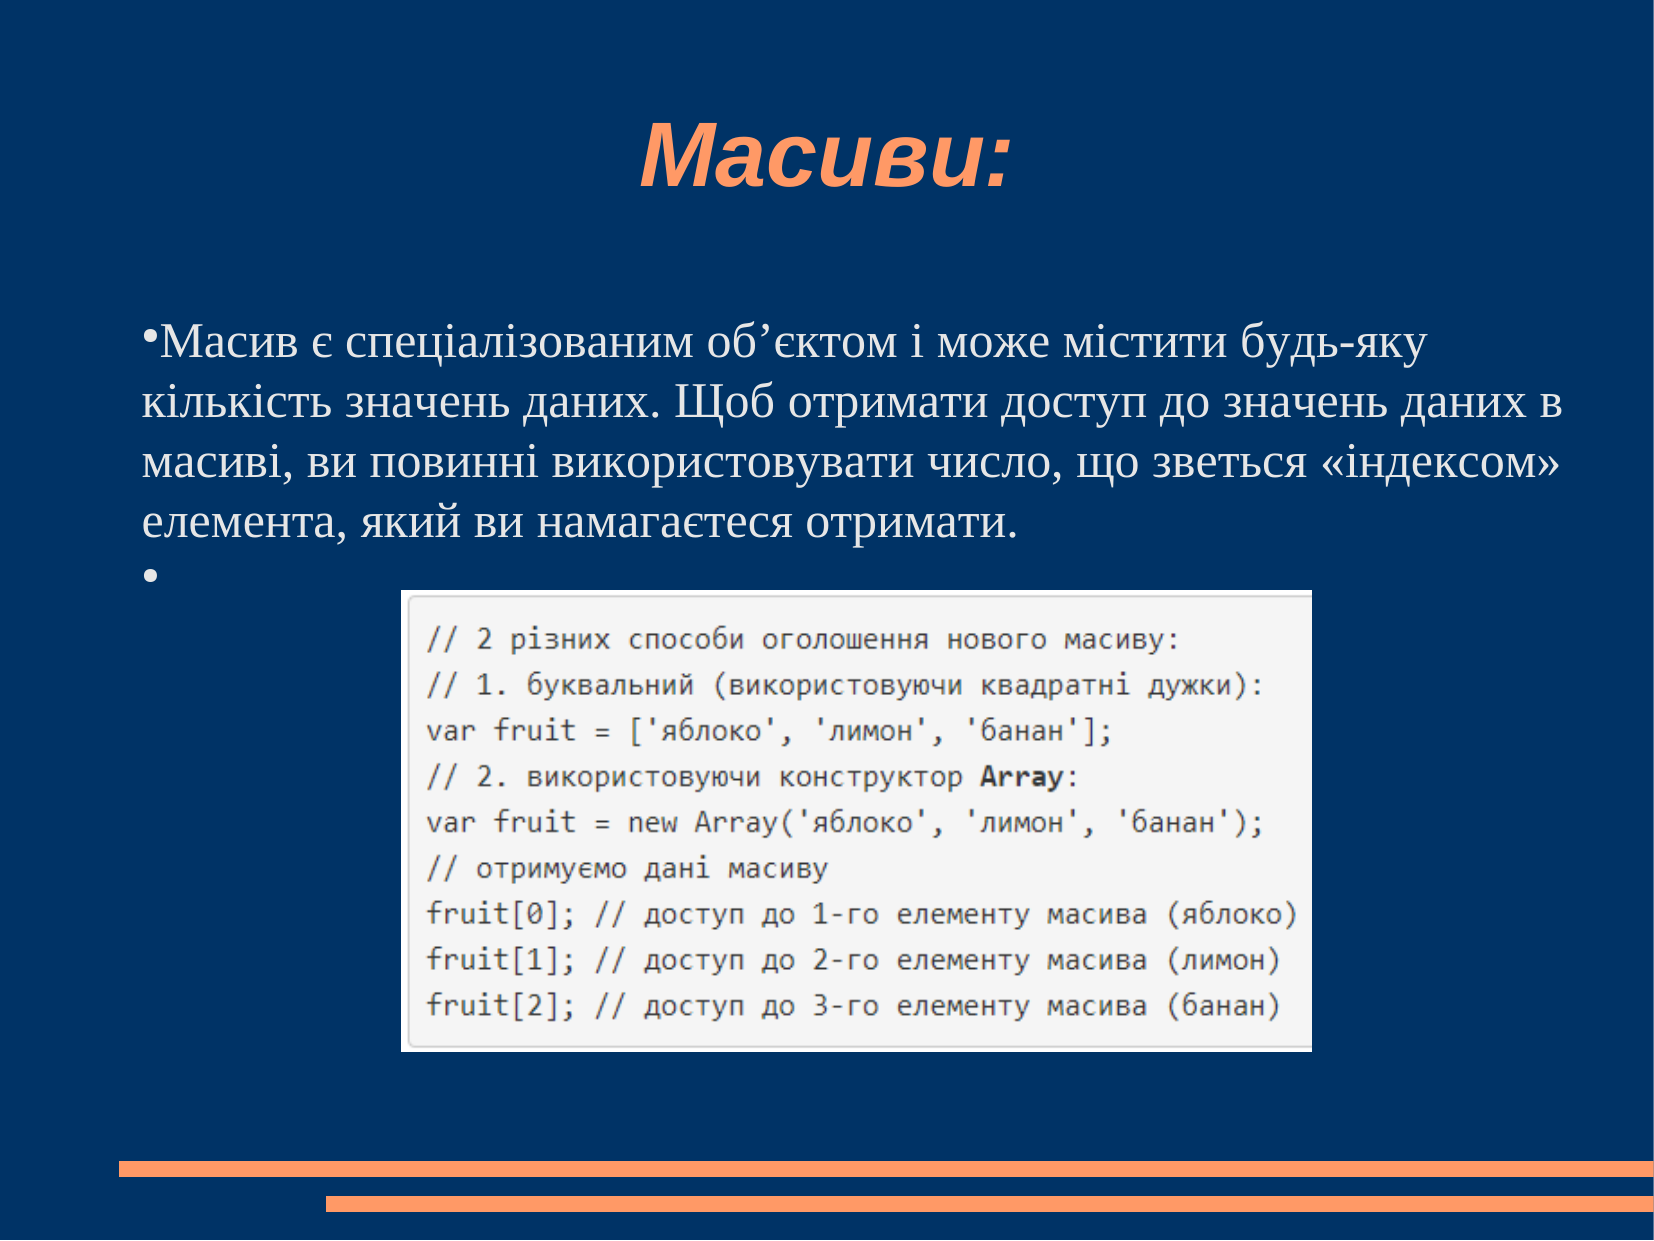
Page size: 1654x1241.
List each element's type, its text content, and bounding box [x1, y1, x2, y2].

title Масиви: [121, 46, 1534, 254]
picture [401, 590, 1312, 1052]
list Масив є спеціалізованим об’єктом і може містити будь-яку кількість значень даних. Щоб отримати доступ до значень даних в масиві, ви повинні використовувати число, що зветься «індексом» елемента, який ви намагаєтеся отримати. [141, 307, 1581, 1118]
